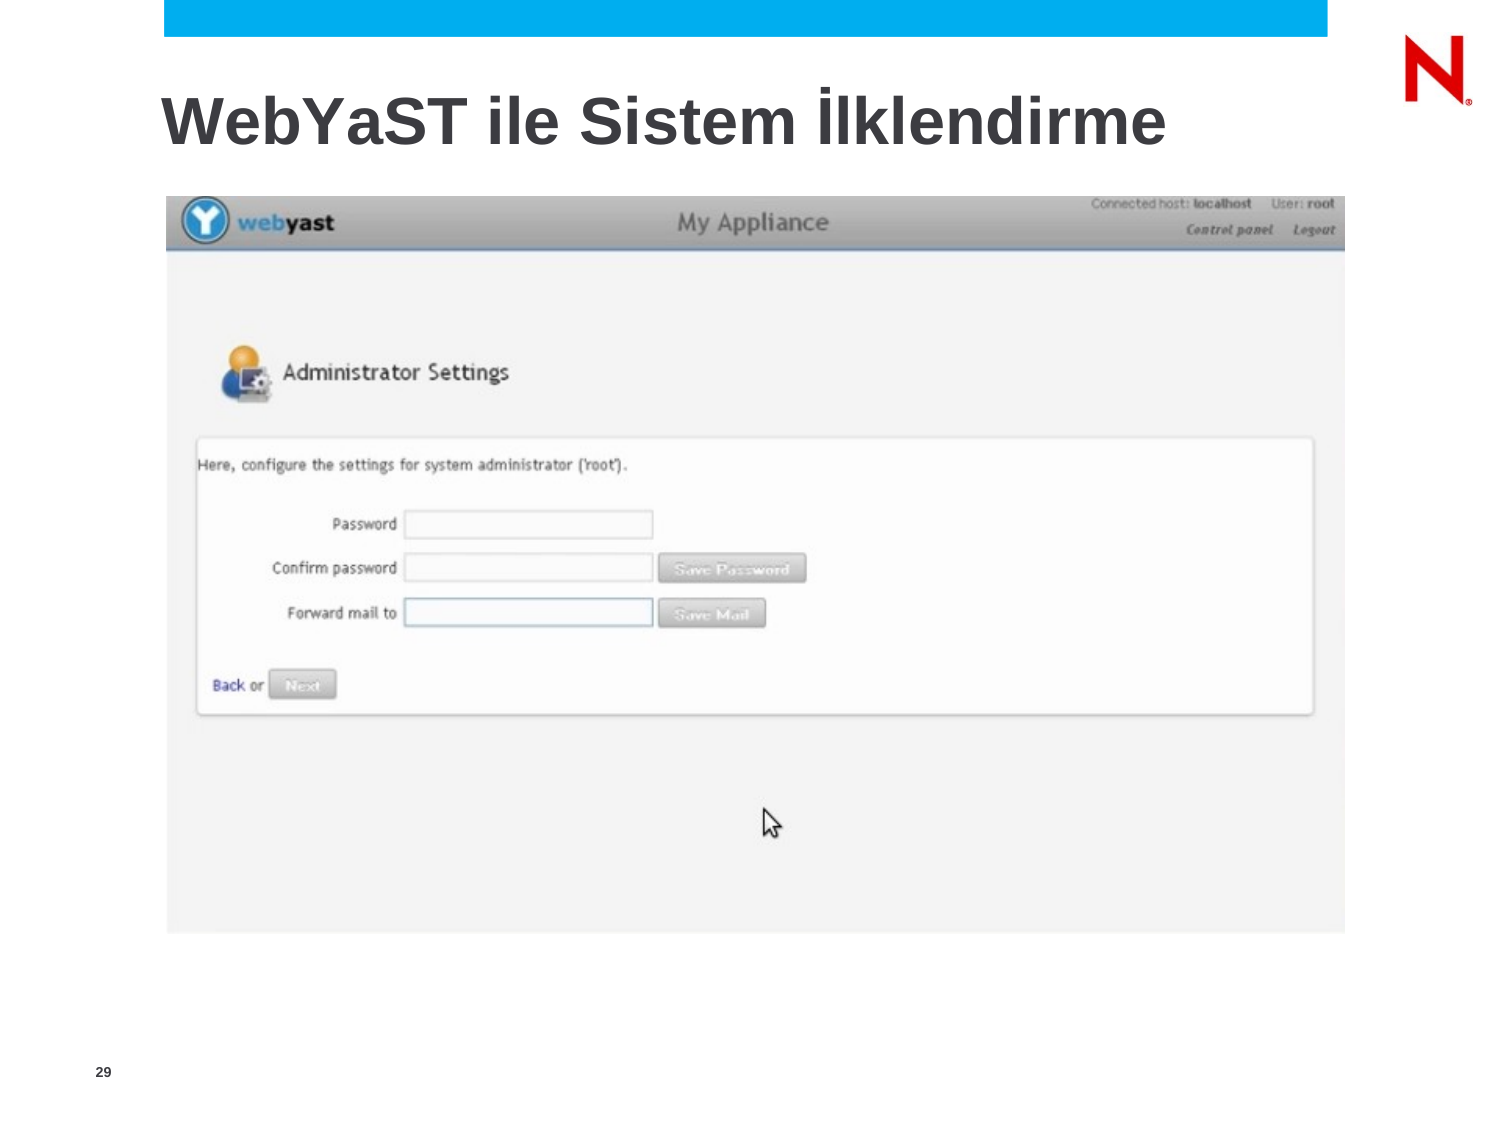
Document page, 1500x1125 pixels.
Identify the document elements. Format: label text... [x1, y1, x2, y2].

picture [1403, 32, 1473, 107]
picture [166, 196, 1345, 934]
title WebYaST ile Sistem İlklendirme [161, 41, 1383, 205]
